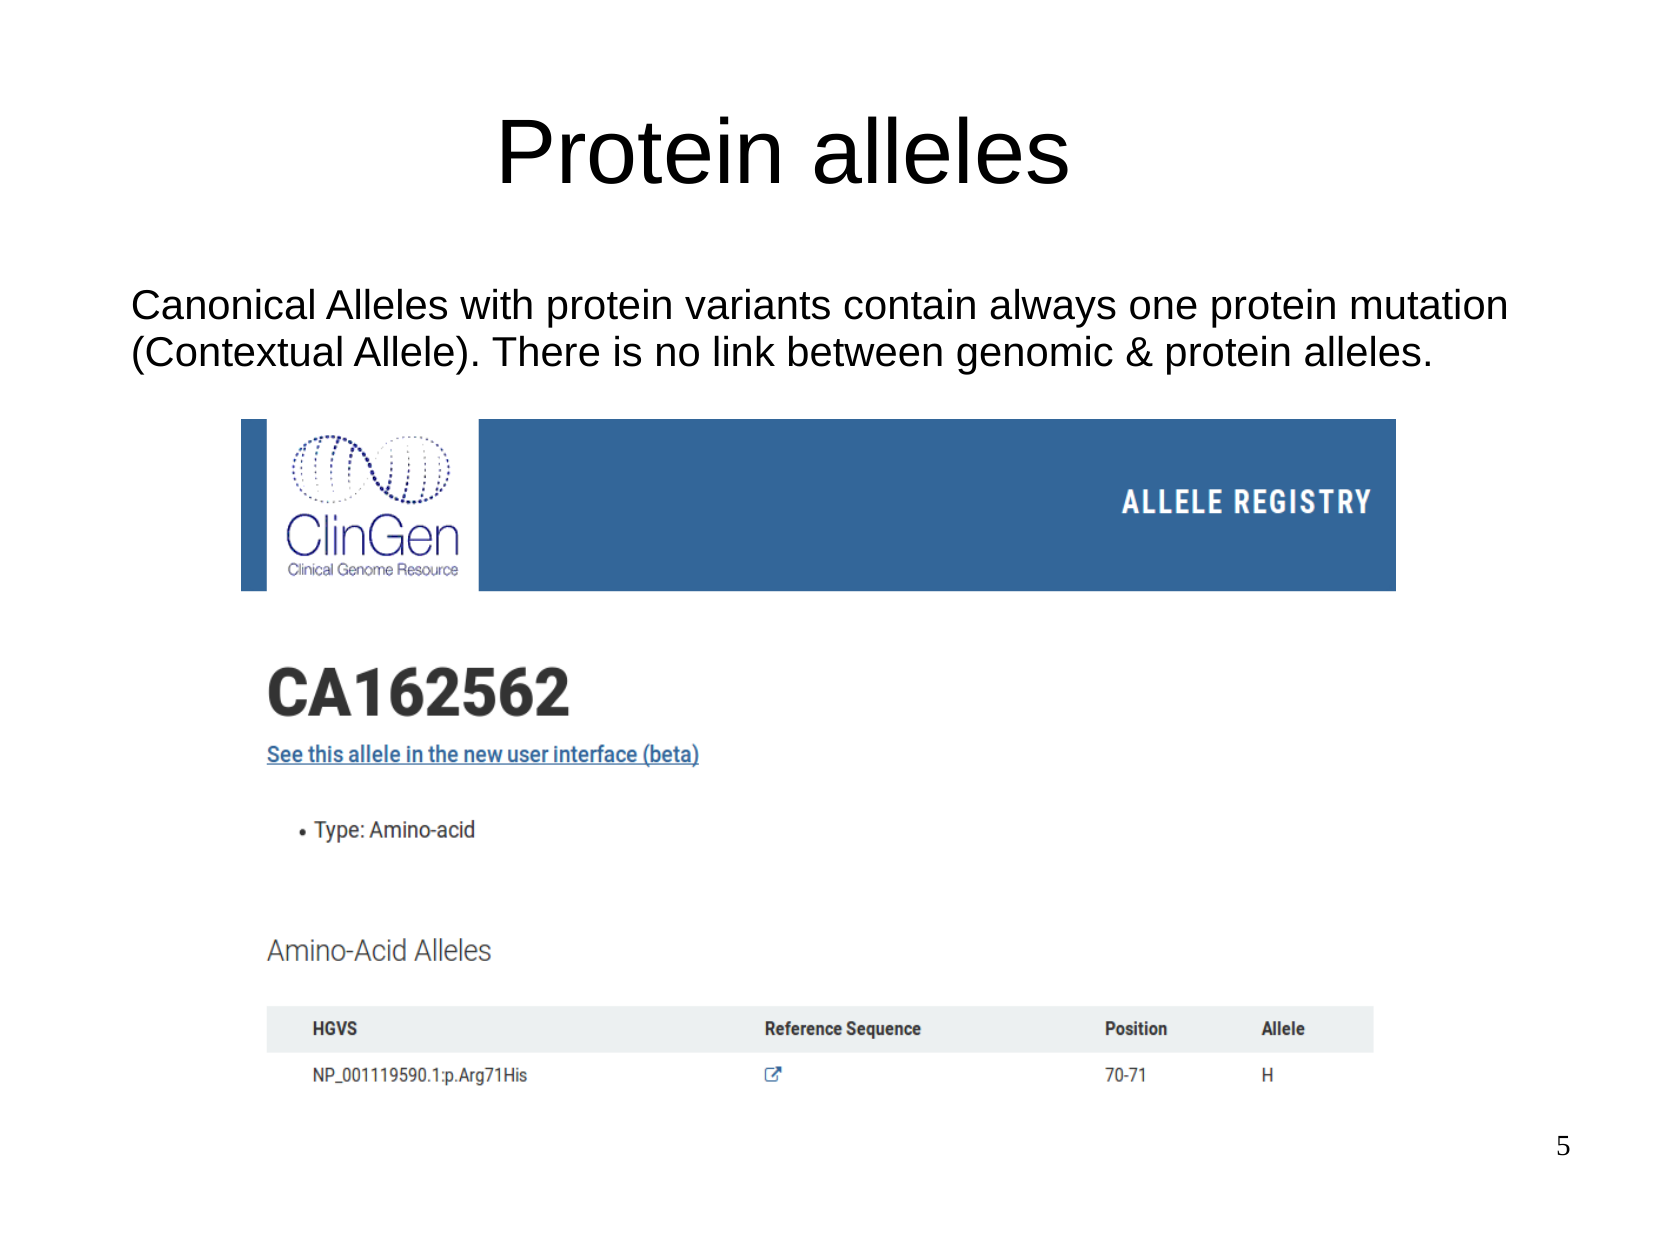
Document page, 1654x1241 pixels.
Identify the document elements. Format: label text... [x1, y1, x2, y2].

title Protein alleles [420, 47, 1148, 256]
picture [241, 419, 1396, 1216]
list Canonical Alleles with protein variants contain always one protein mutation (Contextual Allele). There is no link between genomic & protein alleles. [60, 281, 1591, 1096]
